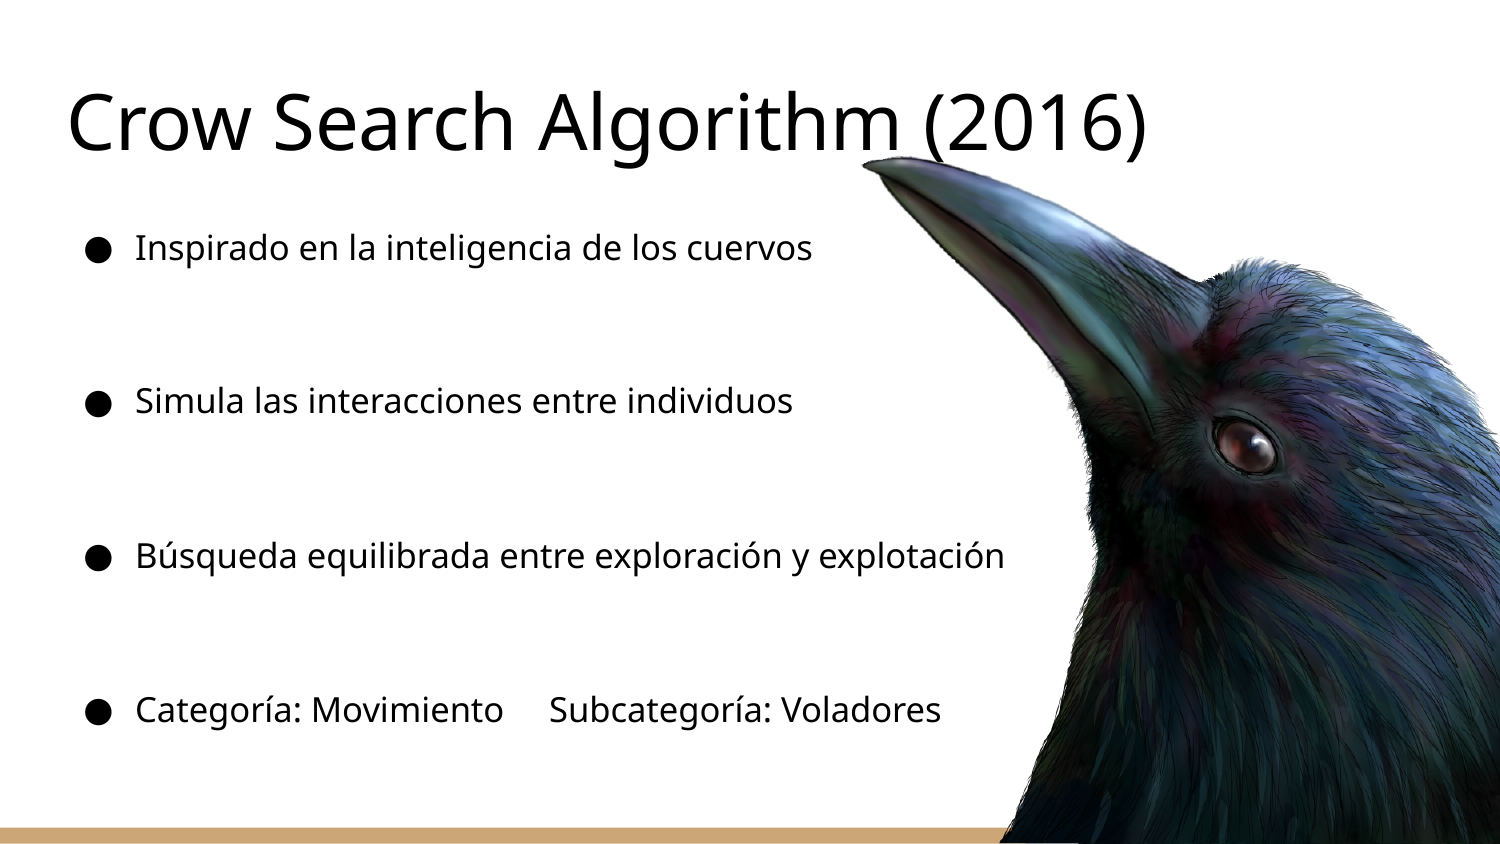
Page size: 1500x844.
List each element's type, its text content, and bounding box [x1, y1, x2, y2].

picture [800, 144, 1500, 844]
list Inspirado en la inteligencia de los cuervos Simula las interacciones entre individuos Búsqueda equilibrada entre exploración y explotación Categoría: Movimiento Subcategoría: Voladores [51, 200, 800, 752]
title Crow Search Algorithm (2016) [51, 51, 1449, 189]
